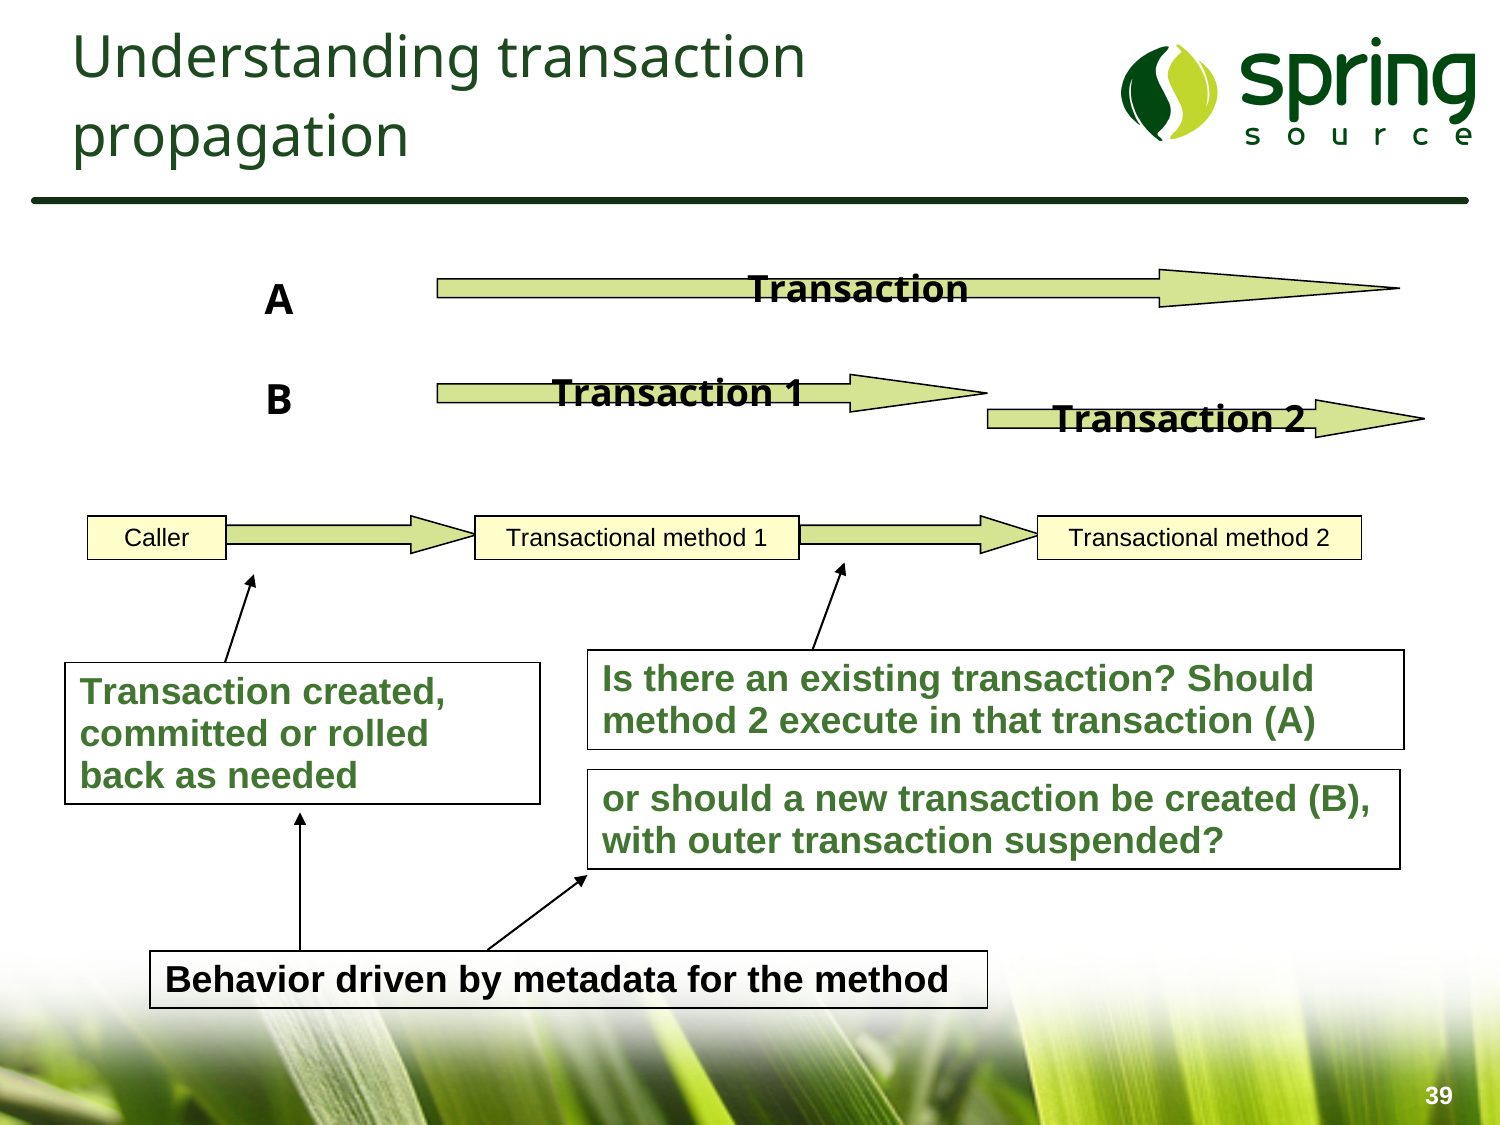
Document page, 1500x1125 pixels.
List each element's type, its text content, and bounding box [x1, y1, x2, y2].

text_box Transaction 1 [565, 383, 703, 403]
text_box [227, 515, 474, 554]
picture [0, 944, 1500, 1125]
title Understanding transaction propagation [56, 13, 1089, 176]
text_box or should a new transaction be created (B), with outer transaction suspended? [587, 769, 1401, 870]
text_box Behavior driven by metadata for the method [150, 950, 988, 1009]
picture [301, 944, 492, 950]
text_box Transaction 2 [1293, 399, 1426, 438]
text_box Transactional method 1 [474, 515, 800, 560]
text_box [800, 515, 1037, 554]
text_box Transaction 2 [1065, 409, 1203, 429]
text_box Transaction created, committed or rolled back as needed [64, 662, 540, 804]
text_box Transactional method 2 [1037, 515, 1362, 560]
text_box Transaction 2 [1207, 409, 1298, 429]
text_box Caller [87, 515, 227, 560]
text_box Transaction [761, 278, 898, 298]
text_box Transaction 2 [987, 409, 1059, 429]
text_box Transaction [437, 278, 755, 298]
text_box Transaction 1 [707, 383, 793, 403]
picture [1121, 37, 1475, 145]
text_box Transaction [902, 269, 1401, 308]
text_box Is there an existing transaction? Should method 2 execute in that transaction (A) [587, 649, 1405, 750]
text_box B [249, 365, 326, 433]
text_box A [249, 265, 313, 333]
text_box Transaction 1 [798, 374, 988, 412]
text_box Transaction 1 [437, 383, 559, 403]
